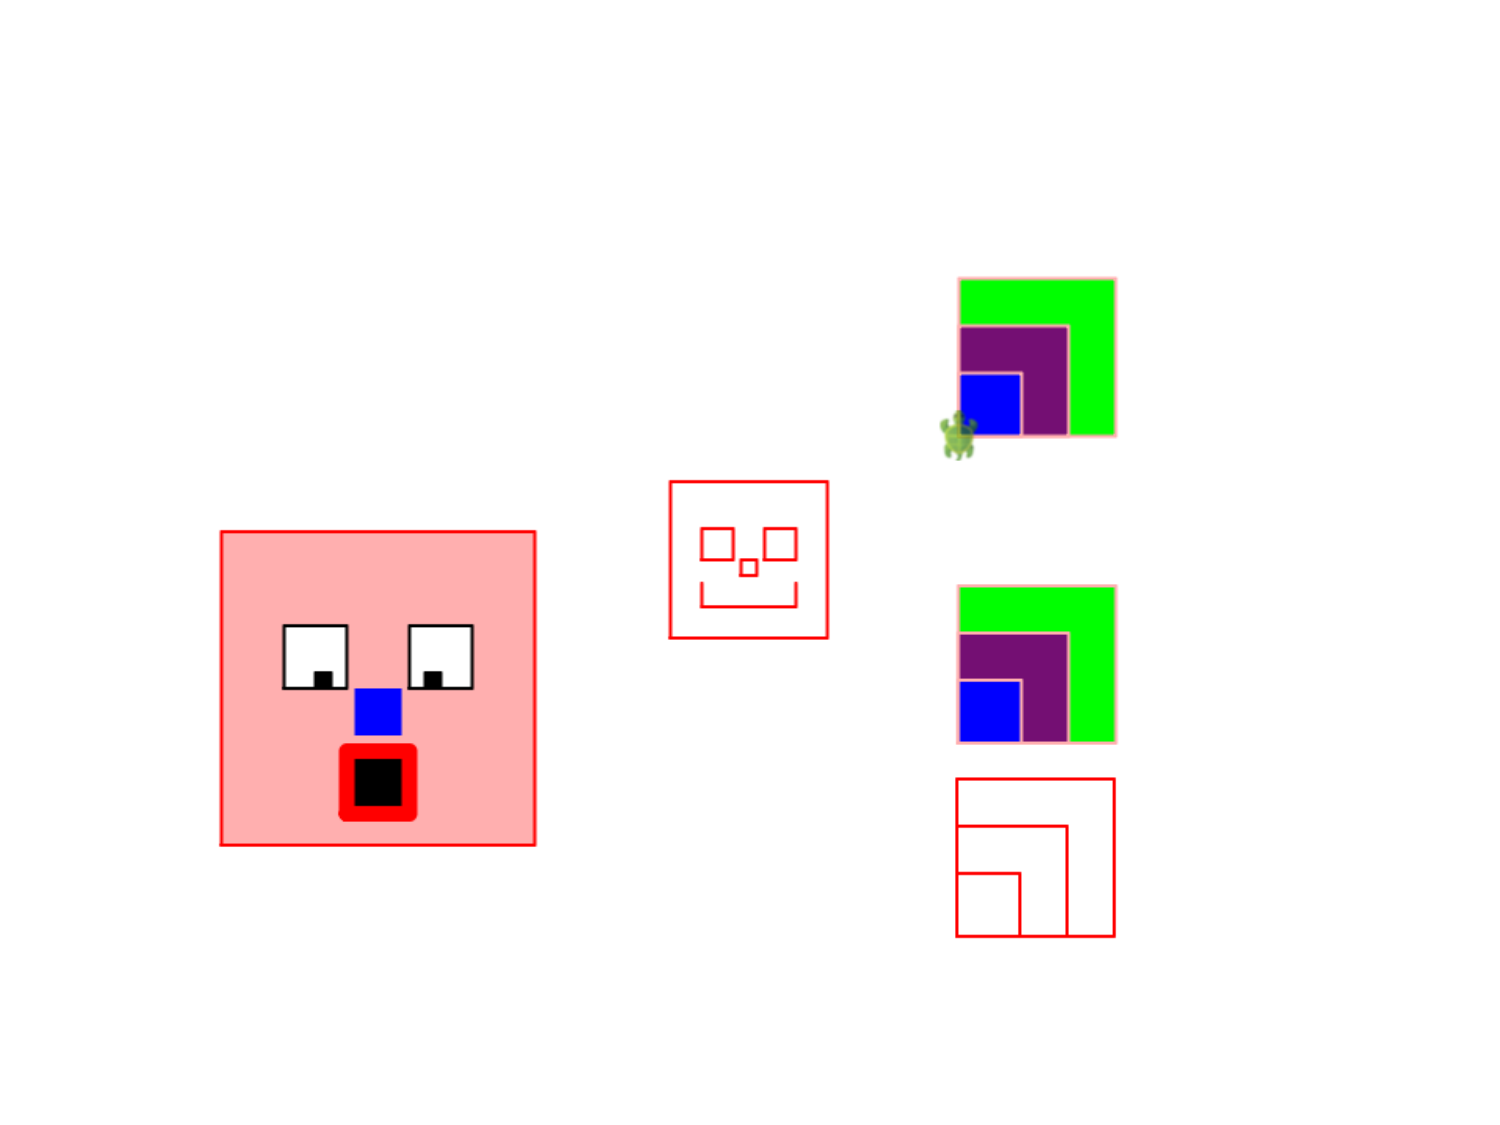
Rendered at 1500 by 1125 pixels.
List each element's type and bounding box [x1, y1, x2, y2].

picture [935, 267, 1134, 472]
picture [950, 572, 1128, 756]
picture [659, 471, 841, 654]
picture [943, 762, 1135, 954]
picture [210, 521, 550, 858]
